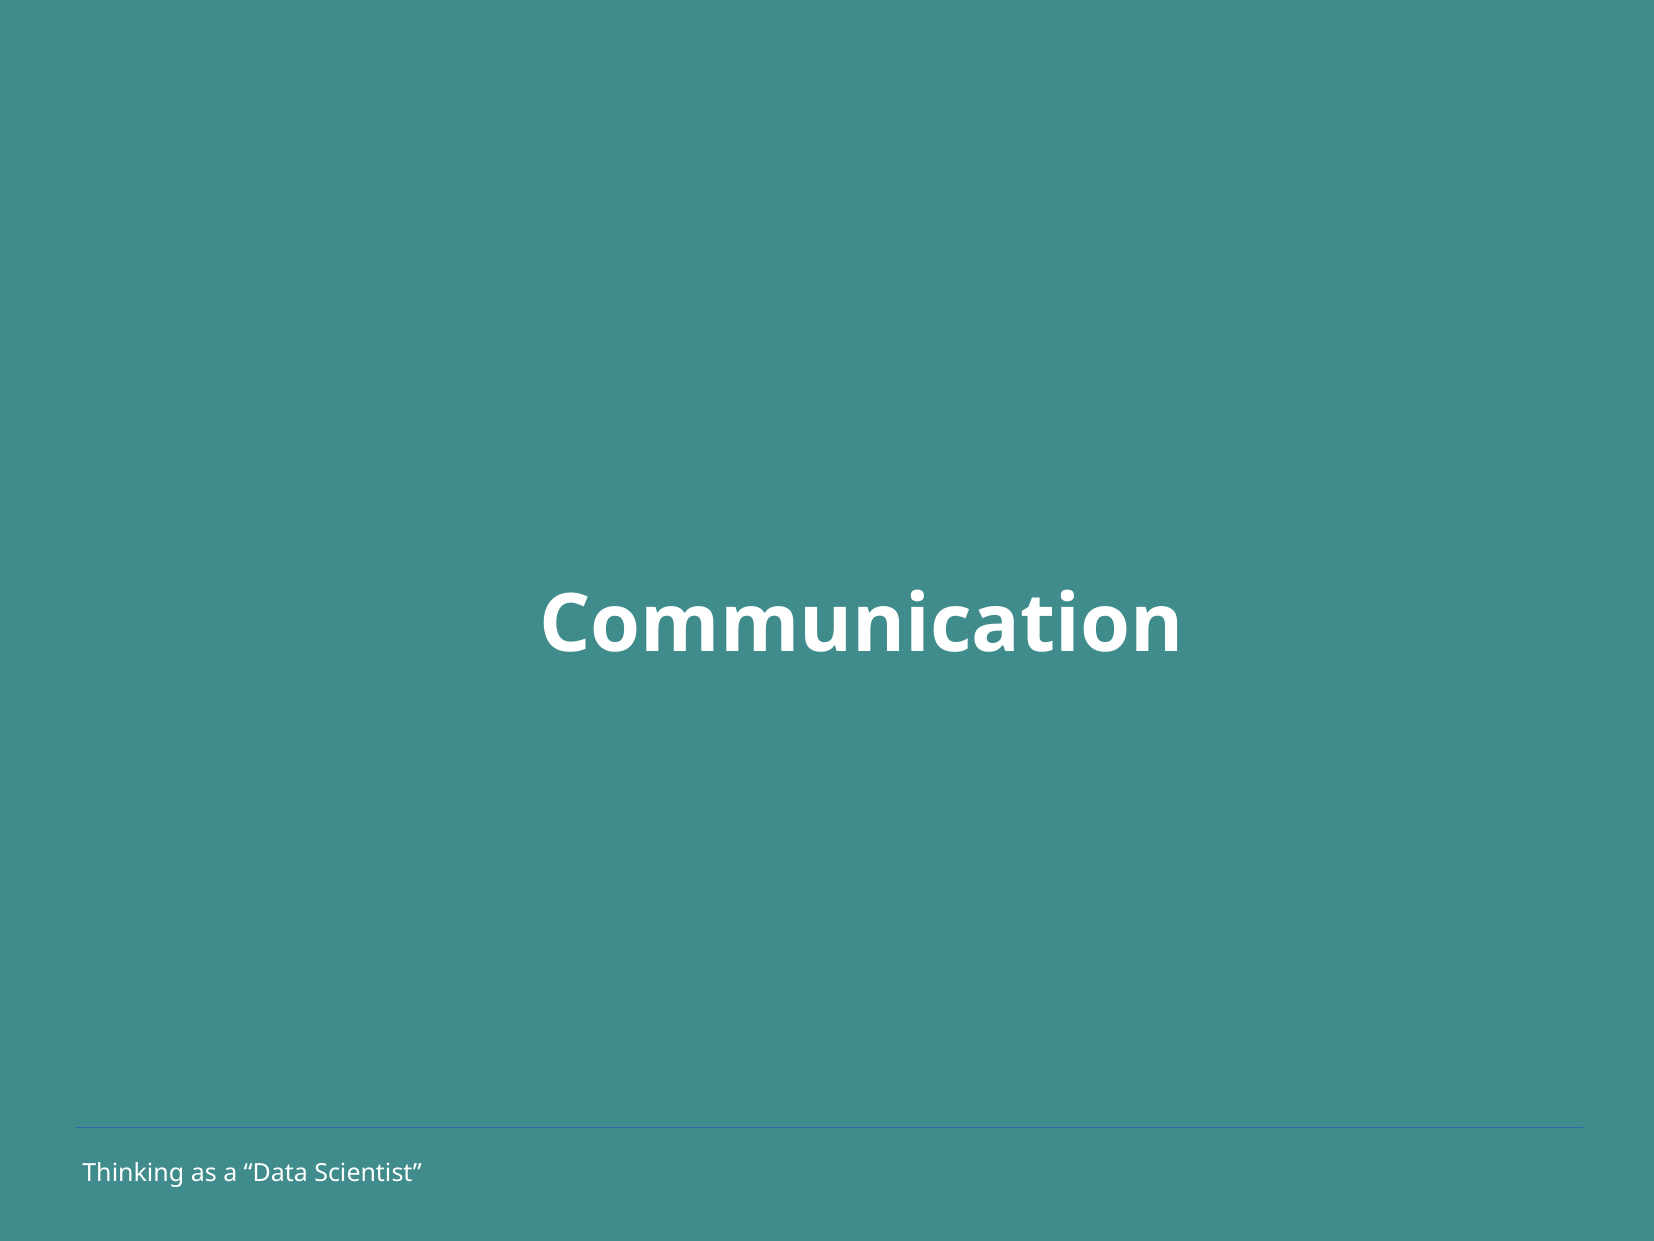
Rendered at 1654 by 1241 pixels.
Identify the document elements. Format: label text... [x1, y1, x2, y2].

text_box Thinking as a “Data Scientist” [67, 1146, 588, 1223]
list Communication [82, 564, 1571, 676]
